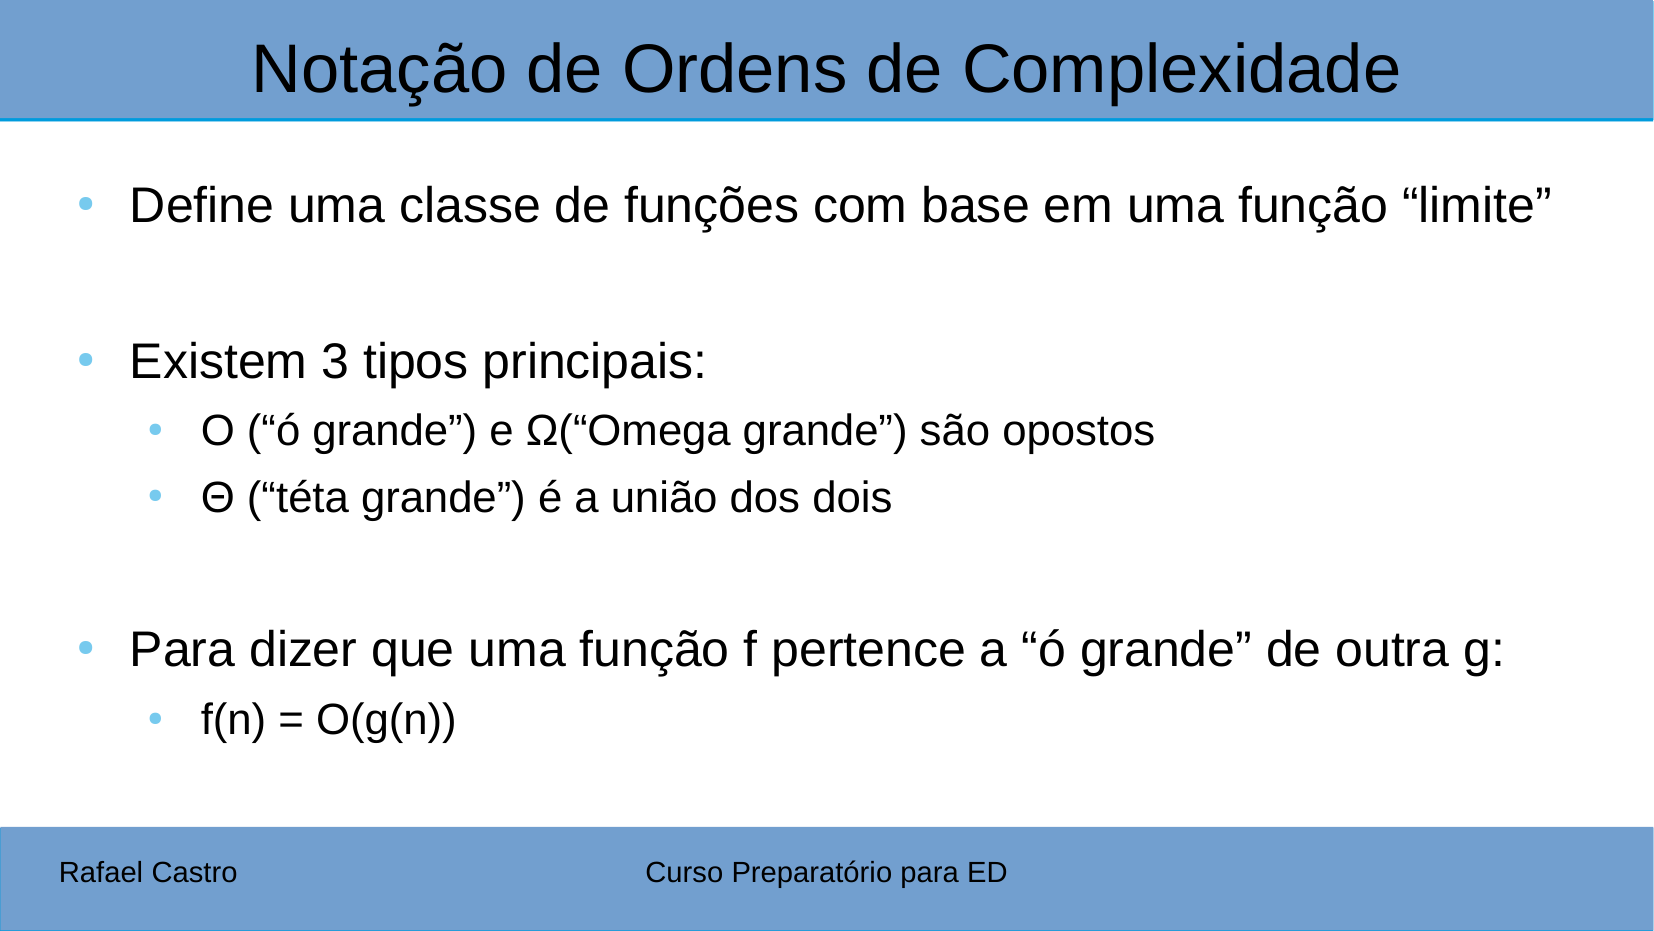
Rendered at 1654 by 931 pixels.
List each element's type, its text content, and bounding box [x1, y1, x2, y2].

list Define uma classe de funções com base em uma função “limite” Existem 3 tipos principais: O (“ó grande”) e Ω(“Omega grande”) são opostos Θ (“téta grande”) é a união dos dois Para dizer que uma função f pertence a “ó grande” de outra g: f(n) = O(g(n)) [59, 177, 1595, 768]
title Notação de Ordens de Complexidade [59, 29, 1595, 108]
